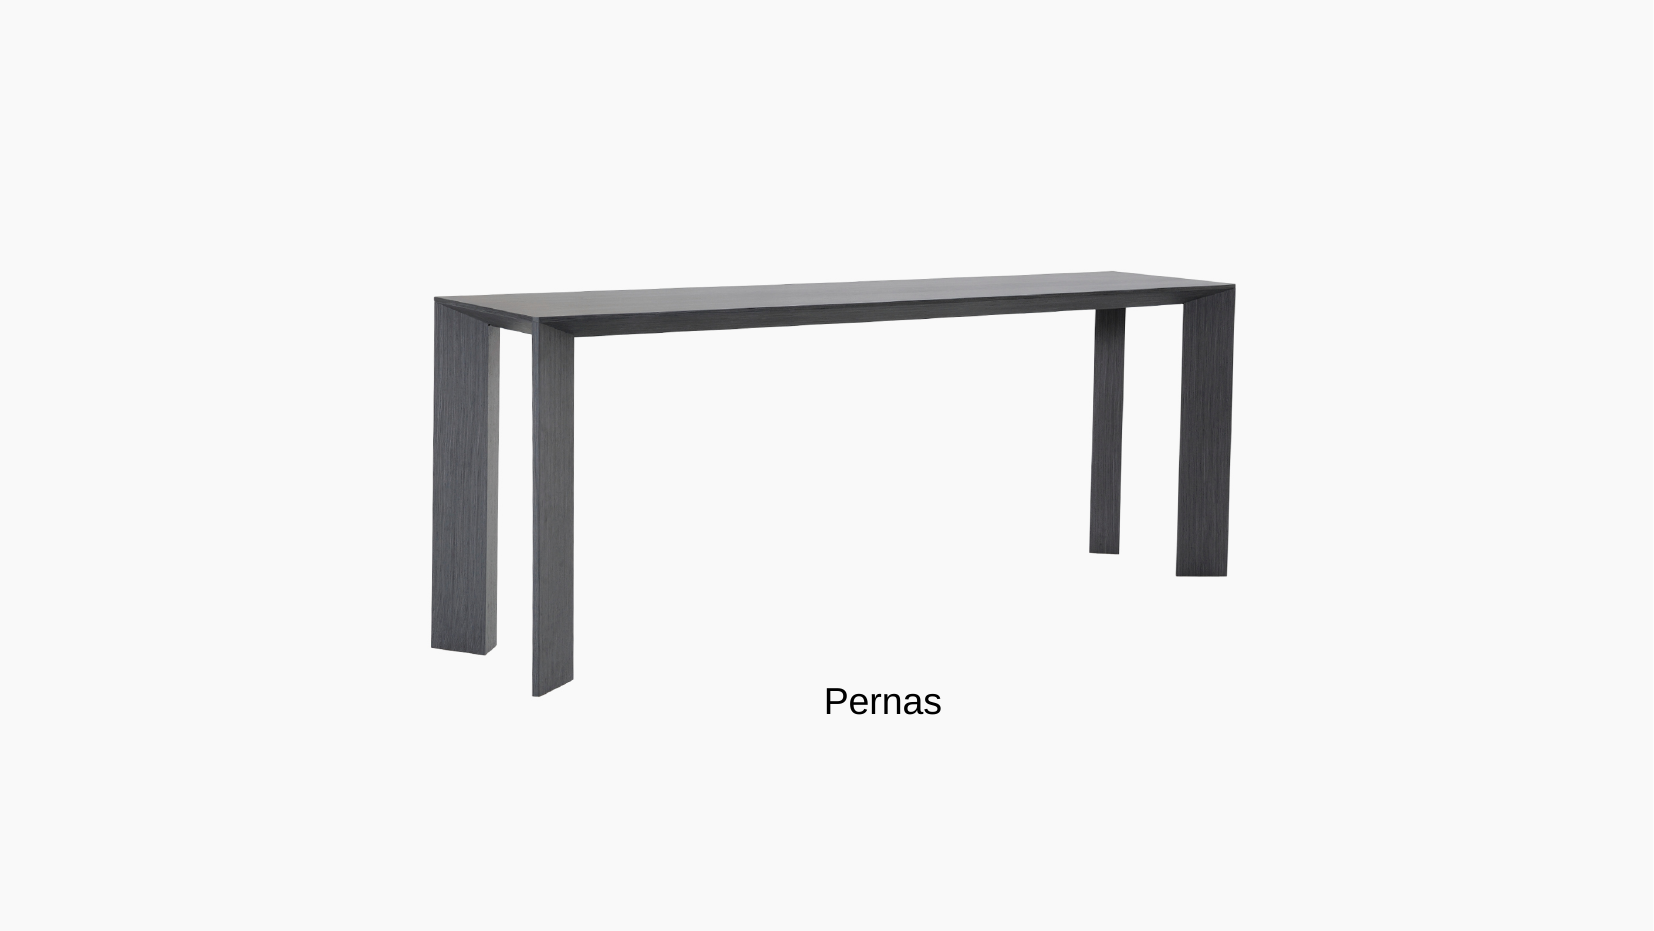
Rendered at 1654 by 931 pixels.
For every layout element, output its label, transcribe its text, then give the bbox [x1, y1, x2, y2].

picture [0, 0, 1654, 931]
text_box Pernas [809, 673, 958, 731]
